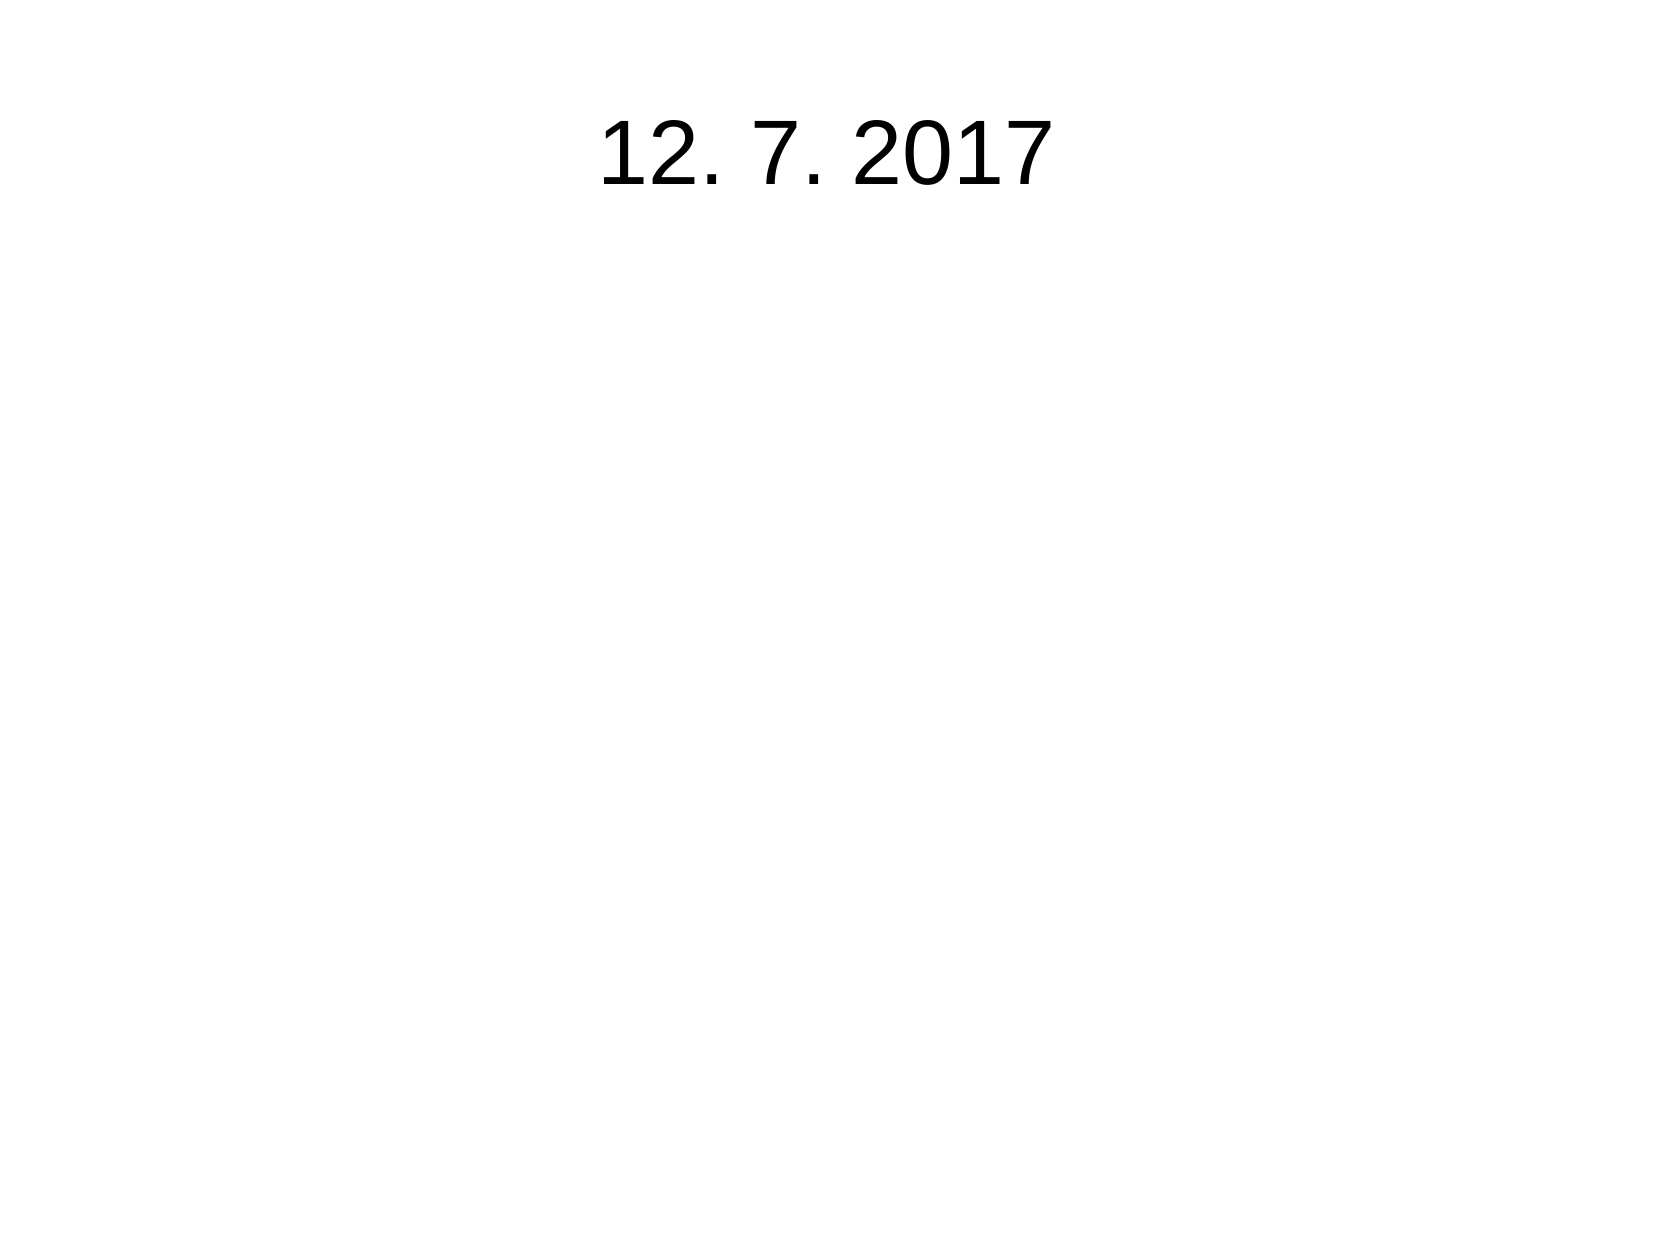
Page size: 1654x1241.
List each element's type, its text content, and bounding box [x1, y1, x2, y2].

title 12. 7. 2017 [82, 49, 1571, 257]
